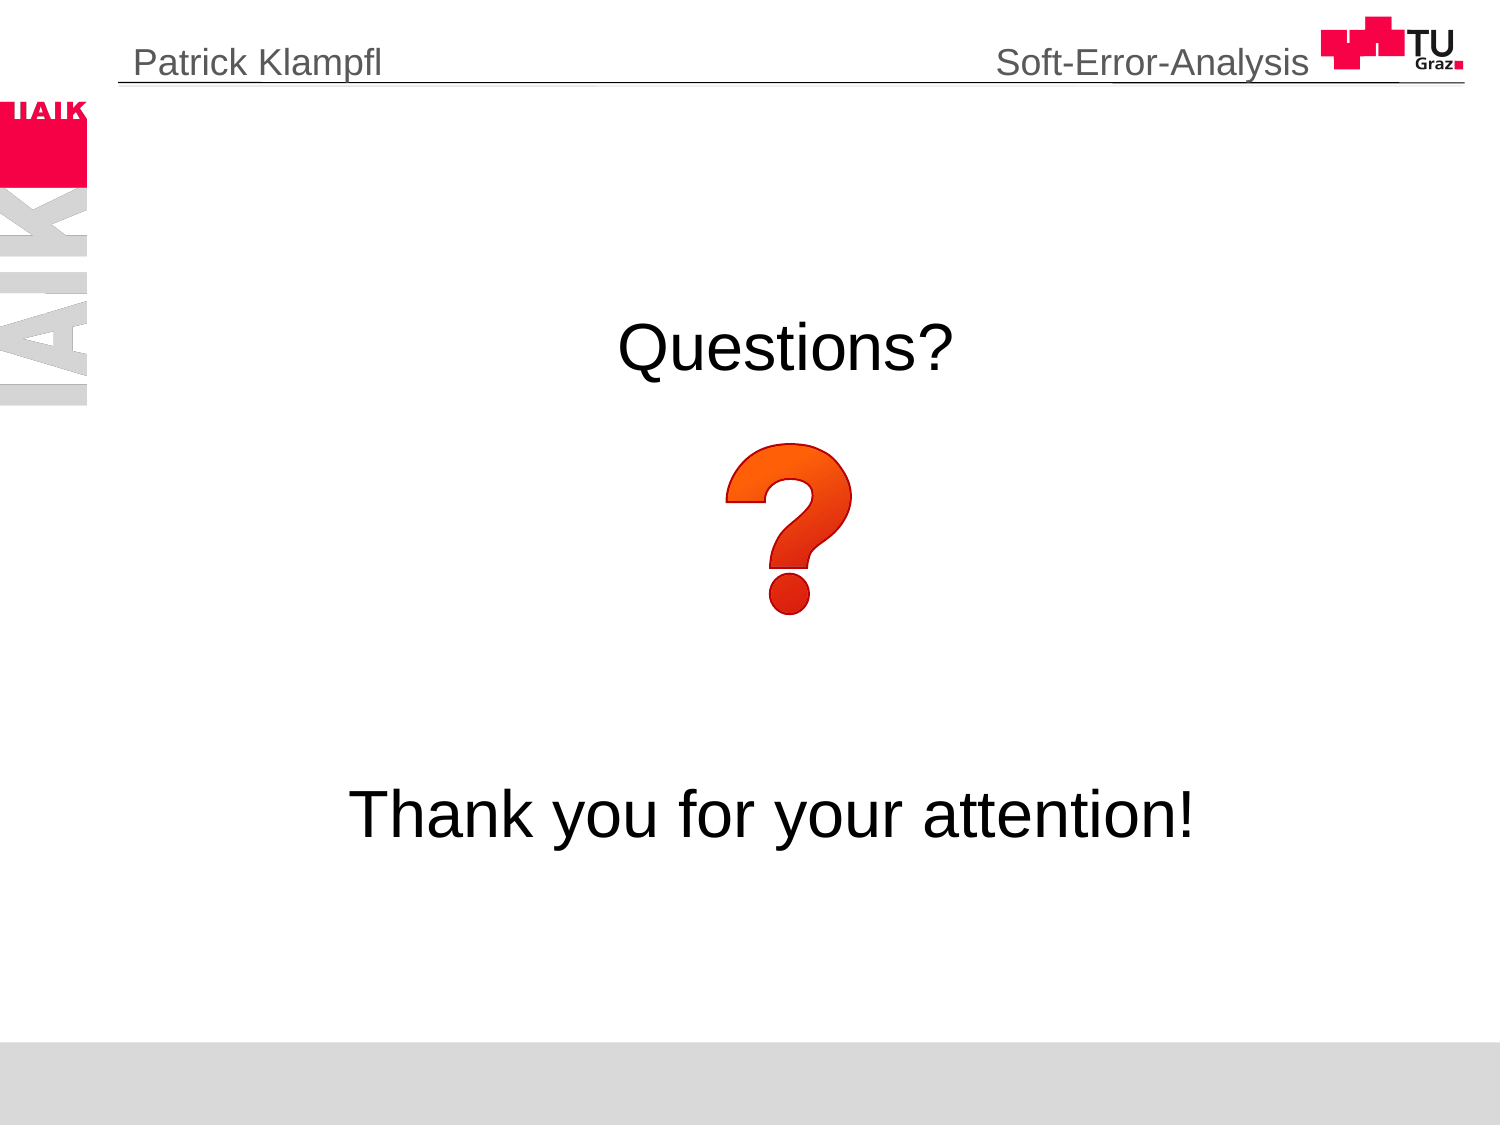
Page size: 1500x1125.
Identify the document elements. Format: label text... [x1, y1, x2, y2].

title Thank you for your attention! [8, 720, 1500, 908]
title Questions? [0, 248, 1500, 448]
picture [672, 412, 910, 650]
picture [1318, 12, 1466, 73]
picture [0, 1, 87, 248]
